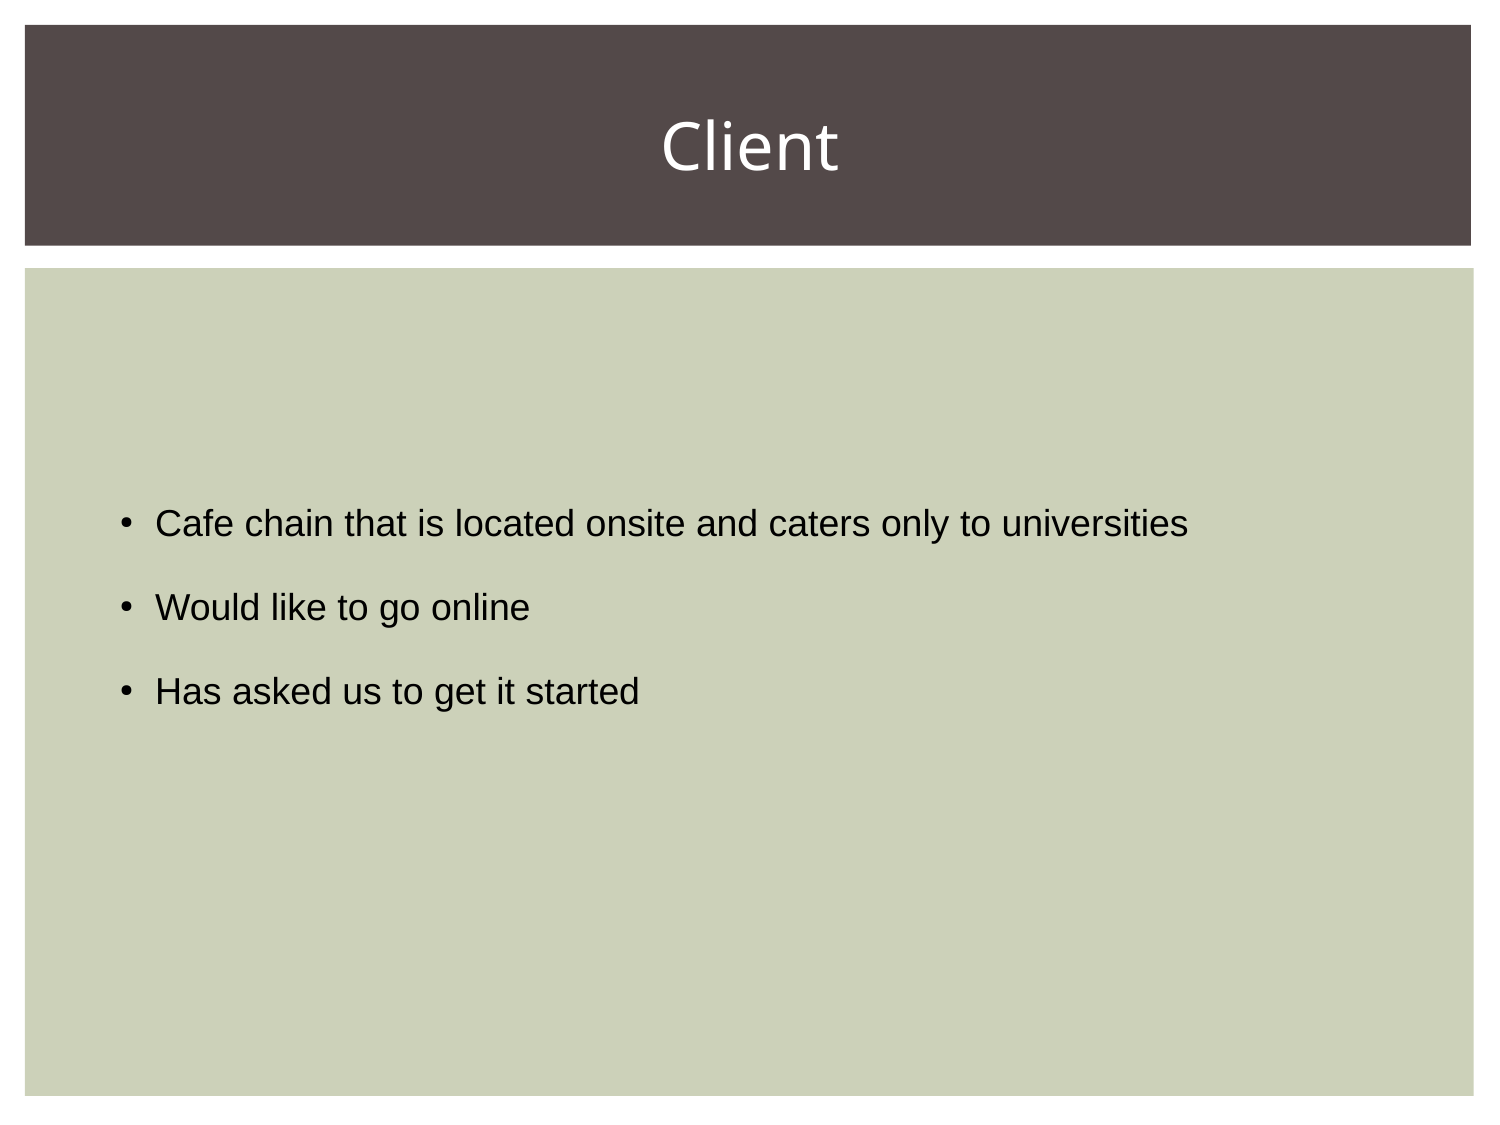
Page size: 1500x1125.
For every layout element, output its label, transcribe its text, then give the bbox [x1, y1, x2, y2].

text_box Cafe chain that is located onsite and caters only to universities Would like to go online Has asked us to get it started [105, 495, 1471, 762]
title Client [62, 58, 1438, 232]
